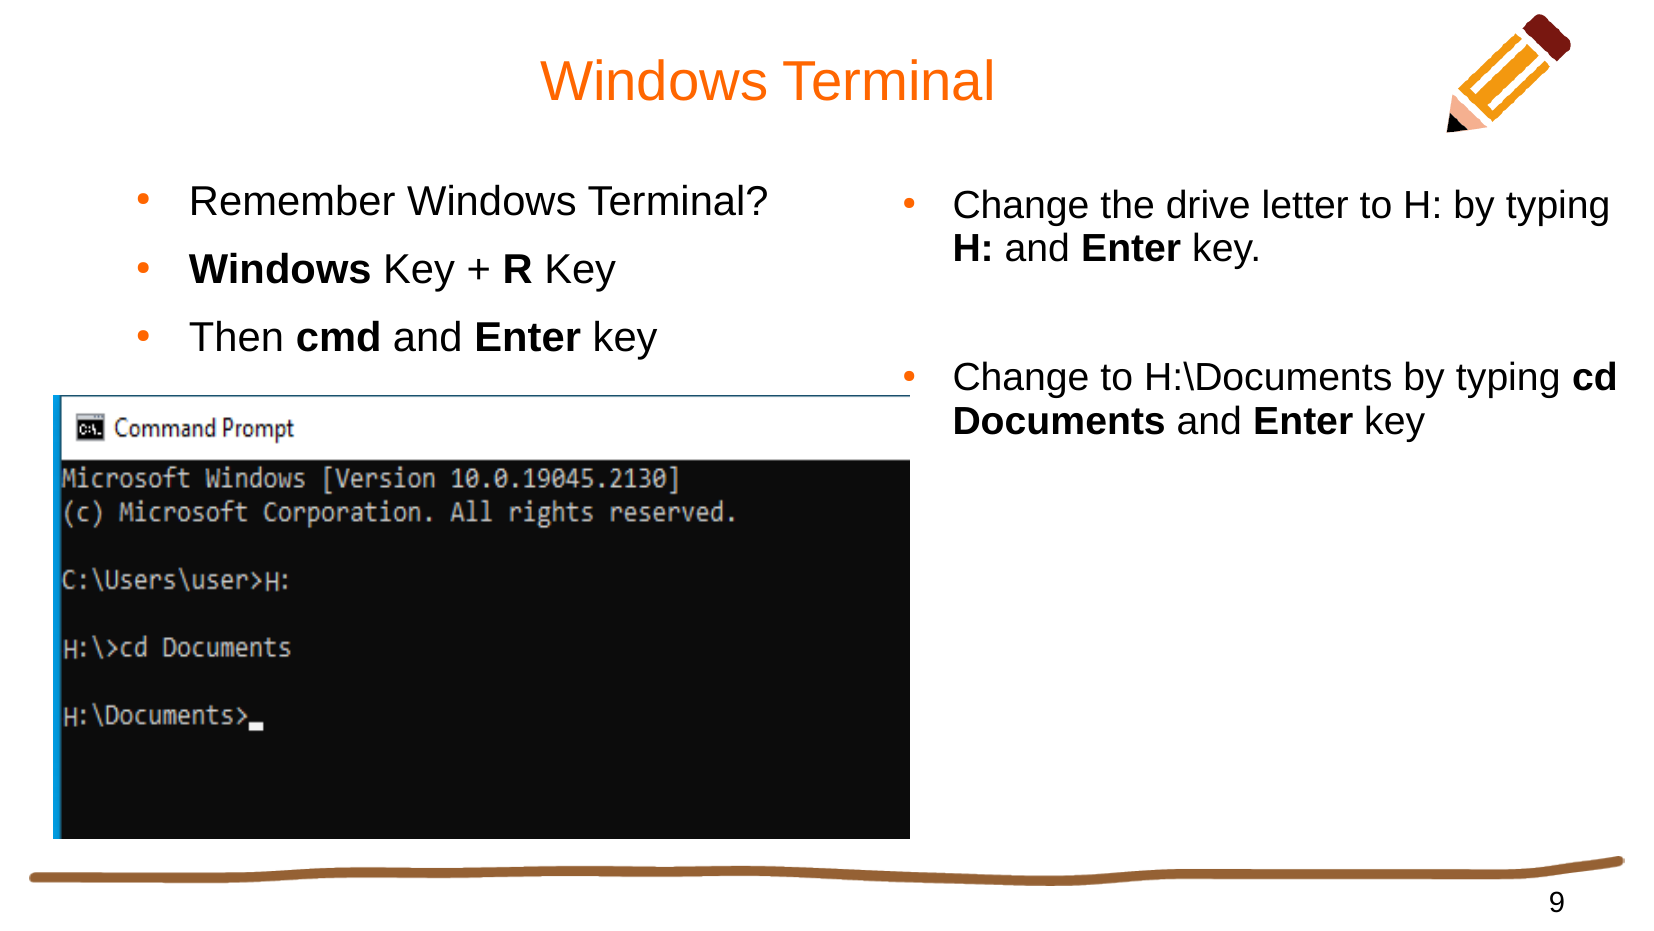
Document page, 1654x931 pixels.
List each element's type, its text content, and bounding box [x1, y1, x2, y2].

list Change the drive letter to H: by typing H: and Enter key. Change to H:\Documents by typing cd Documents and Enter key [885, 118, 1625, 443]
picture [1446, 14, 1571, 118]
list Remember Windows Terminal? Windows Key + R Key Then cmd and Enter key [118, 177, 857, 395]
picture [29, 856, 1625, 886]
picture [61, 395, 910, 839]
title Windows Terminal [88, 29, 1447, 133]
